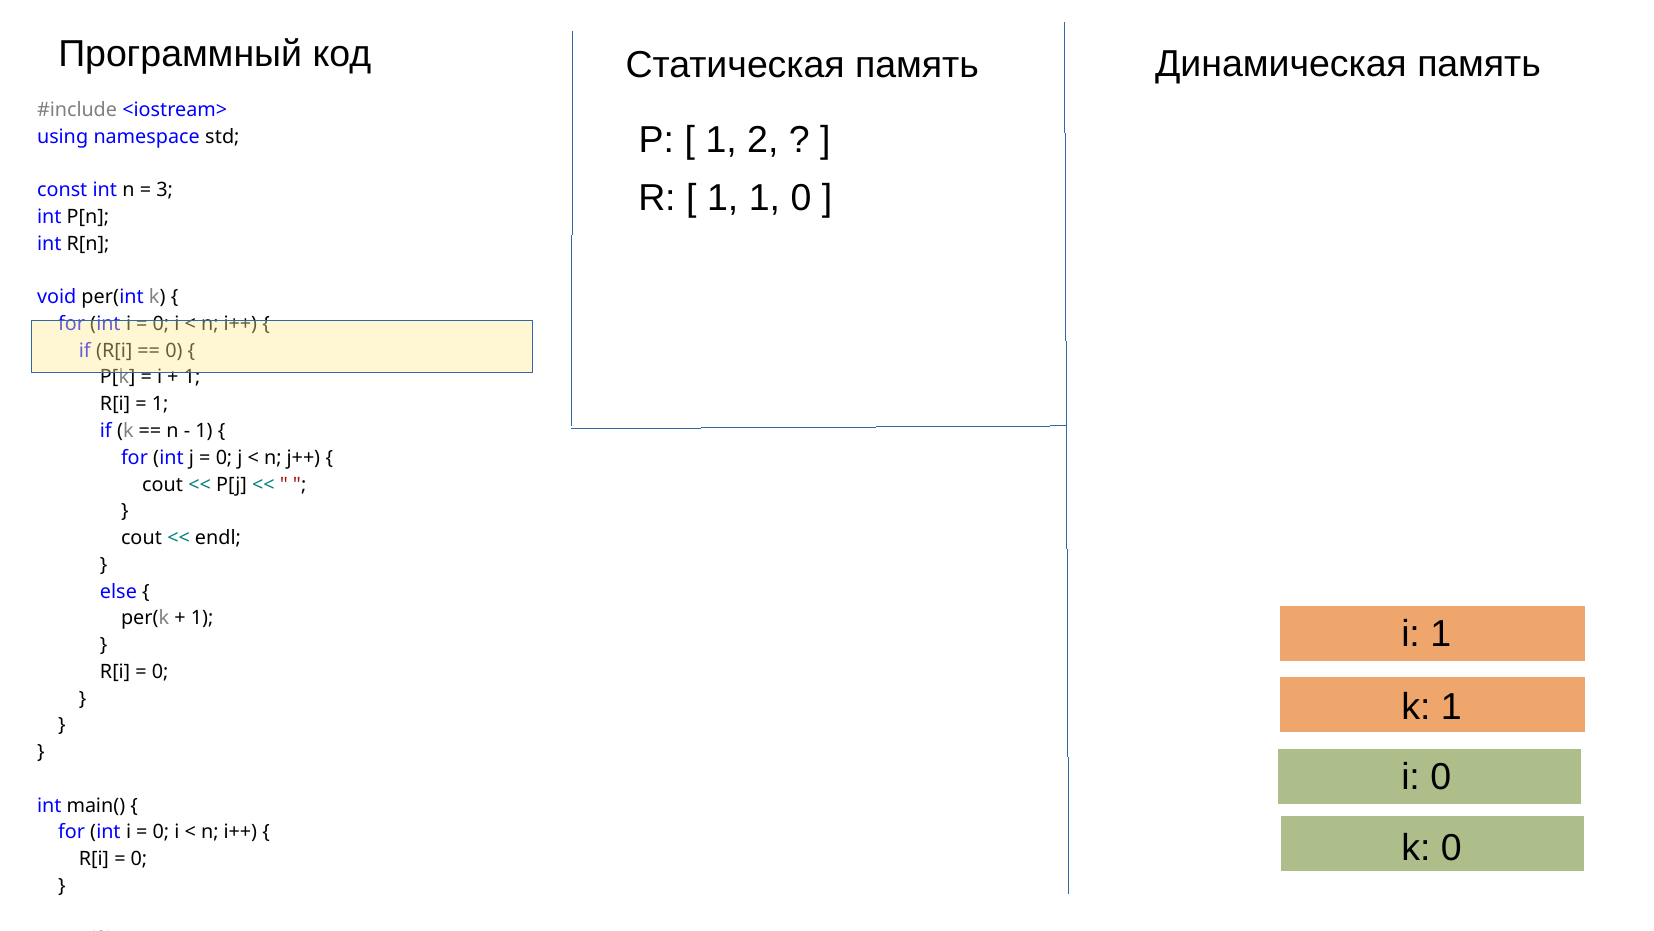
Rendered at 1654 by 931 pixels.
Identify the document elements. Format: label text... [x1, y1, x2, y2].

text_box [31, 320, 533, 373]
text_box Программный код [43, 25, 387, 83]
text_box k: 0 [1386, 819, 1483, 876]
text_box P: [ 1, 2, ? ] [623, 111, 846, 168]
text_box R: [ 1, 1, 0 ] [623, 169, 848, 227]
text_box i: 1 [1386, 605, 1467, 662]
text_box Статическая память [610, 35, 995, 93]
text_box [1277, 604, 1587, 664]
text_box [1277, 674, 1587, 734]
text_box i: 0 [1386, 748, 1483, 806]
text_box [1279, 814, 1587, 874]
text_box Динамическая память [1140, 34, 1557, 92]
text_box [1276, 746, 1584, 806]
text_box k: 1 [1386, 678, 1477, 736]
text_box #include <iostream> using namespace std; const int n = 3; int P[n]; int R[n]; void per(int k) { for (int i = 0; i < n; i++) { if (R[i] == 0) { P[k] = i + 1; R[i] = 1; if (k == n - 1) { for (int j = 0; j < n; j++) { cout << P[j] << " "; } cout << endl; } else { per(k + 1); } R[i] = 0; } } } int main() { for (int i = 0; i < n; i++) { R[i] = 0; } per(0); return 0; } [22, 88, 570, 907]
